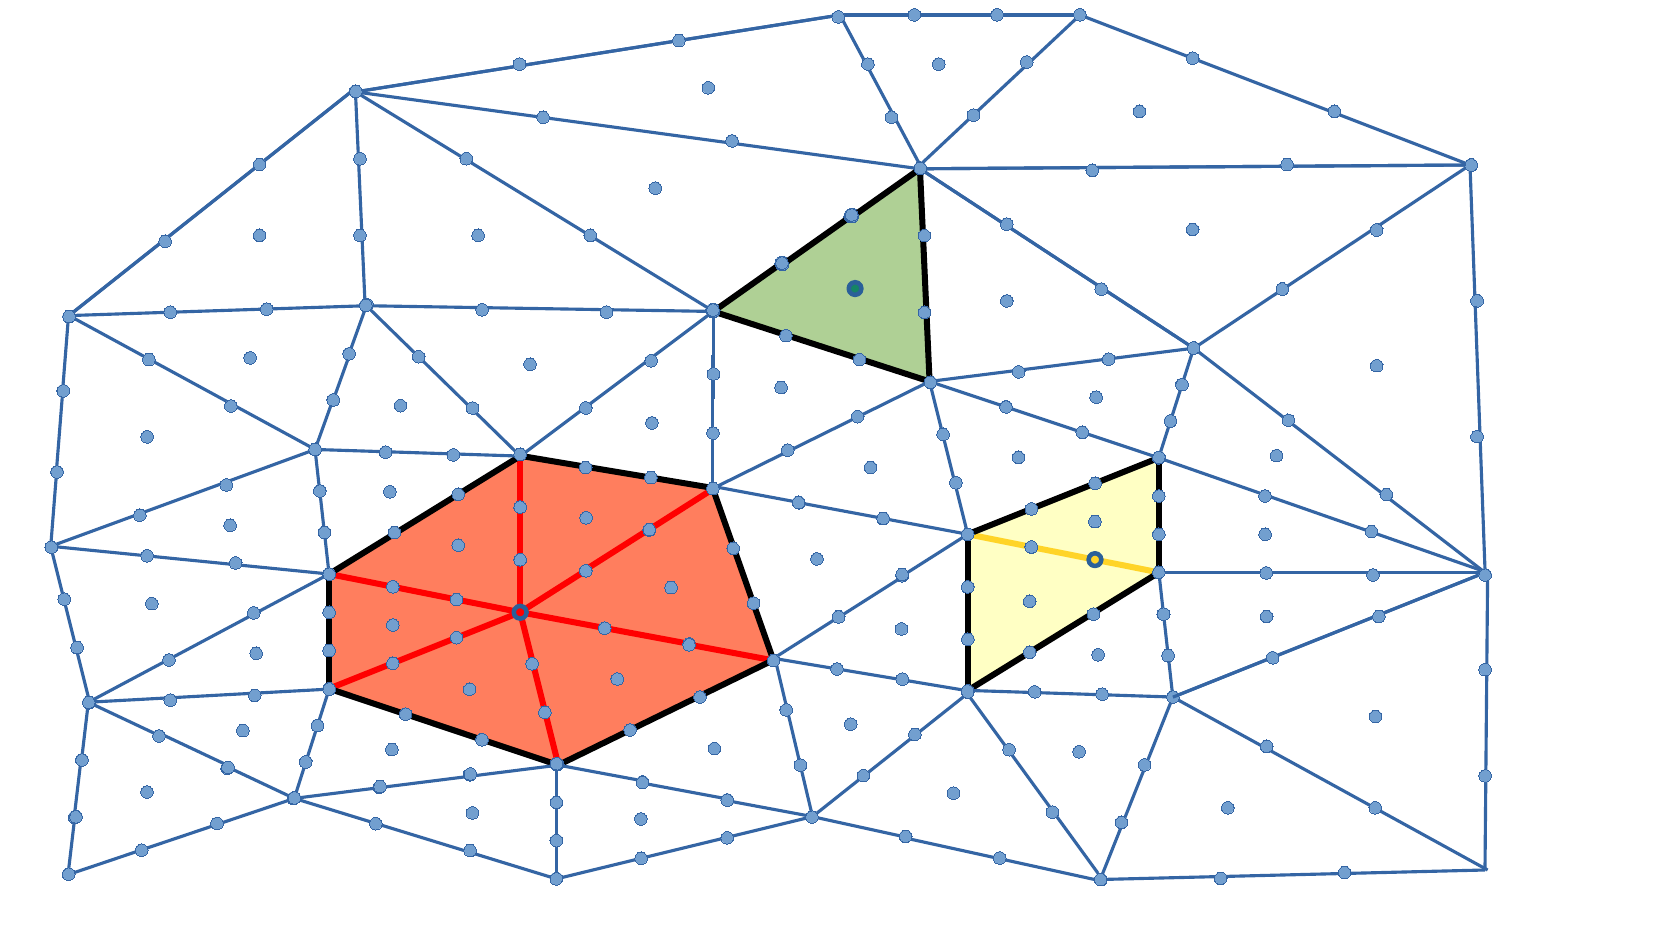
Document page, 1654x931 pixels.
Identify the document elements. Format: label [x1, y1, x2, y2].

text_box [162, 653, 176, 667]
text_box [1260, 610, 1274, 623]
text_box [936, 427, 950, 441]
text_box [1102, 352, 1115, 366]
text_box [781, 443, 795, 457]
text_box [876, 512, 890, 525]
text_box [1012, 450, 1025, 464]
text_box [1258, 489, 1272, 503]
text_box [908, 8, 921, 22]
text_box [471, 228, 485, 242]
text_box [1270, 449, 1283, 462]
text_box [385, 743, 399, 756]
text_box [705, 303, 721, 318]
text_box [326, 393, 340, 407]
text_box [1138, 758, 1151, 772]
text_box [1370, 223, 1384, 237]
text_box [1133, 104, 1146, 118]
text_box [672, 34, 686, 47]
text_box [792, 495, 806, 510]
text_box [805, 810, 819, 824]
text_box [220, 761, 235, 775]
text_box [634, 812, 648, 826]
text_box [62, 310, 76, 323]
text_box [412, 350, 426, 364]
text_box [1372, 610, 1386, 623]
text_box [523, 357, 537, 371]
text_box [1328, 104, 1341, 118]
text_box [459, 152, 473, 166]
text_box [210, 817, 224, 830]
text_box [634, 851, 648, 865]
text_box [1002, 743, 1016, 757]
text_box [832, 610, 846, 624]
text_box [1072, 745, 1086, 759]
text_box [1186, 51, 1200, 65]
text_box [722, 176, 937, 389]
text_box [908, 728, 922, 741]
text_box [648, 181, 662, 195]
text_box [260, 302, 274, 316]
text_box [142, 353, 156, 366]
text_box [152, 729, 166, 743]
text_box [318, 526, 331, 539]
text_box [248, 689, 262, 702]
text_box [720, 793, 734, 807]
text_box [44, 540, 58, 554]
text_box [56, 384, 70, 398]
text_box [644, 354, 658, 368]
text_box [913, 161, 927, 175]
text_box [1094, 873, 1108, 886]
text_box [707, 367, 720, 381]
text_box [1369, 710, 1382, 723]
text_box [466, 806, 479, 820]
text_box [62, 867, 76, 881]
text_box [68, 810, 83, 824]
text_box [353, 228, 367, 242]
text_box [1260, 739, 1274, 753]
text_box [463, 767, 477, 782]
text_box [463, 844, 477, 857]
text_box [1186, 223, 1200, 236]
text_box [1091, 648, 1105, 662]
text_box [895, 672, 909, 686]
text_box [899, 830, 913, 843]
text_box [1464, 158, 1478, 172]
text_box [550, 796, 563, 809]
text_box [145, 597, 159, 610]
text_box [550, 872, 563, 886]
text_box [135, 843, 149, 857]
text_box [725, 134, 739, 148]
text_box [57, 592, 71, 606]
text_box [1187, 341, 1200, 355]
text_box [446, 448, 460, 462]
text_box [600, 305, 613, 319]
text_box [1366, 568, 1380, 582]
text_box [342, 347, 356, 361]
text_box [1000, 217, 1014, 231]
text_box [949, 476, 963, 490]
text_box [140, 549, 154, 563]
text_box [536, 110, 550, 124]
text_box [1379, 488, 1393, 501]
text_box [369, 817, 383, 831]
text_box [861, 57, 875, 71]
text_box [513, 57, 526, 71]
text_box [1338, 866, 1352, 879]
text_box [311, 719, 324, 732]
text_box [830, 662, 844, 676]
text_box [779, 703, 793, 717]
text_box [140, 785, 154, 799]
text_box [1478, 769, 1492, 783]
text_box [1085, 163, 1099, 177]
text_box [579, 401, 593, 415]
text_box [1470, 294, 1484, 308]
text_box [1156, 607, 1171, 621]
text_box [353, 152, 367, 166]
text_box [961, 451, 1166, 699]
text_box [774, 381, 788, 394]
text_box [895, 622, 908, 636]
text_box [1164, 414, 1177, 428]
text_box [158, 234, 172, 248]
text_box [383, 485, 397, 499]
text_box [475, 303, 489, 317]
text_box [1276, 282, 1289, 296]
text_box [243, 351, 257, 365]
text_box [1368, 801, 1382, 815]
text_box [163, 305, 177, 319]
text_box [864, 461, 877, 474]
text_box [1259, 566, 1273, 580]
text_box [372, 780, 387, 794]
text_box [1282, 413, 1295, 427]
text_box [885, 110, 898, 124]
text_box [394, 399, 407, 413]
text_box [249, 646, 263, 660]
text_box [1214, 872, 1228, 885]
text_box [967, 108, 980, 122]
text_box [1365, 525, 1378, 538]
text_box [253, 158, 266, 171]
text_box [1478, 663, 1492, 676]
text_box [1258, 527, 1272, 541]
text_box [1095, 687, 1109, 701]
text_box [1089, 390, 1103, 404]
text_box [299, 755, 313, 769]
text_box [1000, 294, 1014, 308]
text_box [229, 556, 243, 570]
text_box [82, 696, 96, 710]
text_box [993, 851, 1007, 865]
text_box [140, 430, 154, 444]
text_box [236, 724, 250, 737]
text_box [932, 57, 946, 71]
text_box [794, 758, 807, 772]
text_box [706, 426, 720, 440]
text_box [636, 775, 649, 789]
text_box [133, 508, 147, 522]
text_box [322, 447, 781, 771]
text_box [810, 552, 824, 566]
text_box [1115, 815, 1128, 829]
text_box [1370, 359, 1384, 372]
text_box [947, 786, 960, 800]
text_box [583, 228, 597, 242]
text_box [702, 81, 715, 95]
text_box [1075, 425, 1089, 439]
text_box [1221, 801, 1235, 815]
text_box [990, 8, 1004, 22]
text_box [1470, 430, 1484, 443]
text_box [288, 791, 301, 805]
text_box [999, 400, 1013, 414]
text_box [851, 410, 865, 424]
text_box [1478, 568, 1492, 582]
text_box [1280, 158, 1294, 171]
text_box [1175, 378, 1189, 391]
text_box [1073, 8, 1087, 22]
text_box [75, 753, 89, 767]
text_box [549, 834, 563, 848]
text_box [1094, 282, 1108, 296]
text_box [308, 442, 322, 456]
text_box [895, 568, 909, 583]
text_box [349, 84, 363, 98]
text_box [831, 10, 845, 24]
text_box [708, 742, 721, 755]
text_box [844, 717, 858, 731]
text_box [313, 484, 327, 498]
text_box [1266, 651, 1279, 665]
text_box [224, 399, 238, 413]
text_box [1012, 365, 1026, 379]
text_box [645, 416, 659, 430]
text_box [70, 641, 84, 654]
text_box [1166, 690, 1180, 704]
text_box [720, 831, 734, 845]
text_box [857, 769, 870, 782]
text_box [219, 478, 233, 492]
text_box [247, 606, 261, 620]
text_box [1046, 805, 1059, 819]
text_box [359, 298, 374, 312]
text_box [379, 445, 392, 459]
text_box [1020, 55, 1034, 69]
text_box [466, 401, 479, 415]
text_box [50, 465, 64, 479]
text_box [223, 518, 237, 532]
text_box [163, 693, 177, 707]
text_box [1028, 685, 1041, 699]
text_box [253, 228, 266, 242]
text_box [1161, 649, 1175, 662]
